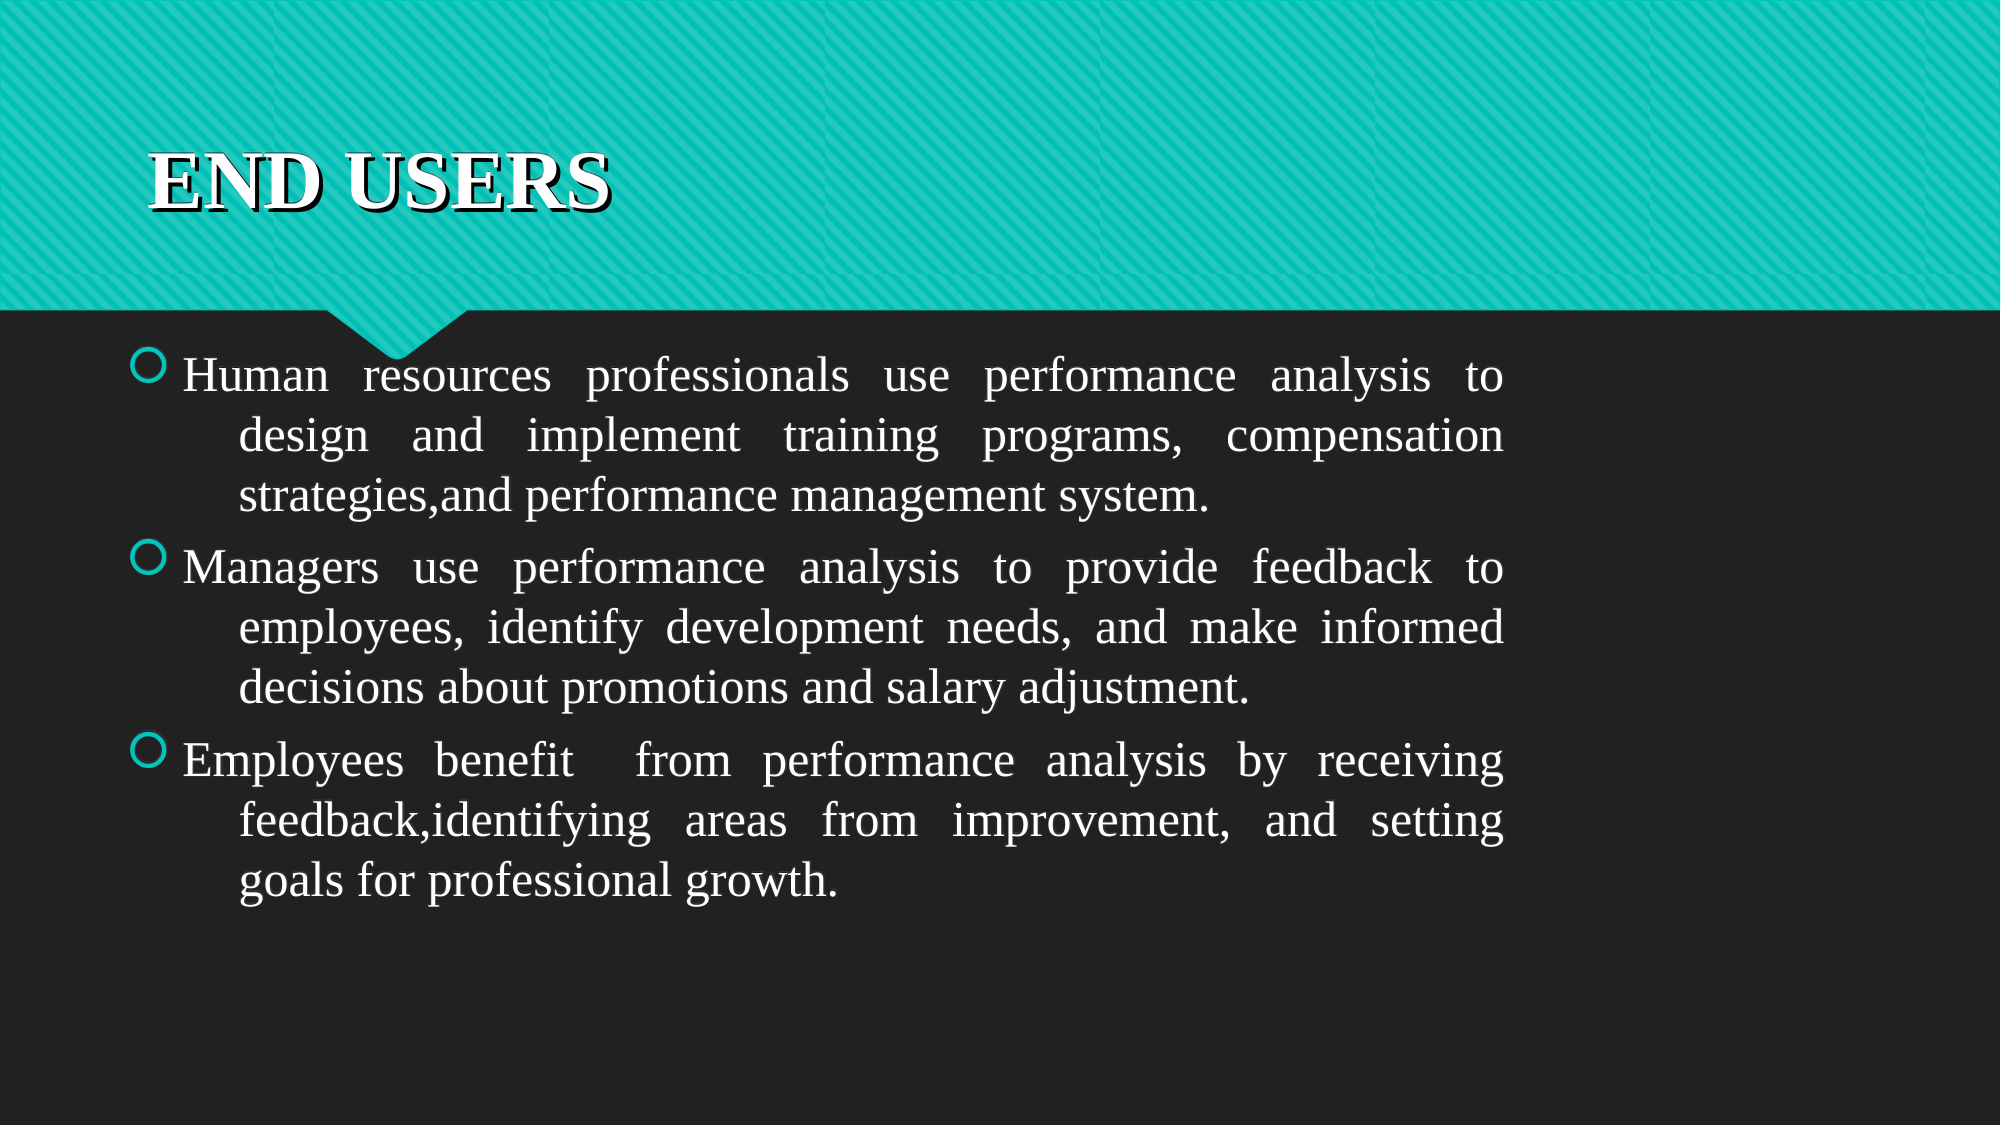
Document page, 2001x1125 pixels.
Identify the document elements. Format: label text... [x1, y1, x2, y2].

list Human resources professionals use performance analysis to design and implement training programs, compensation strategies,and performance management system. Managers use performance analysis to provide feedback to employees, identify development needs, and make informed decisions about promotions and salary adjustment. Employees benefit from performance analysis by receiving feedback,identifying areas from improvement, and setting goals for professional growth. [111, 256, 1522, 992]
title END USERS [132, 73, 1868, 233]
